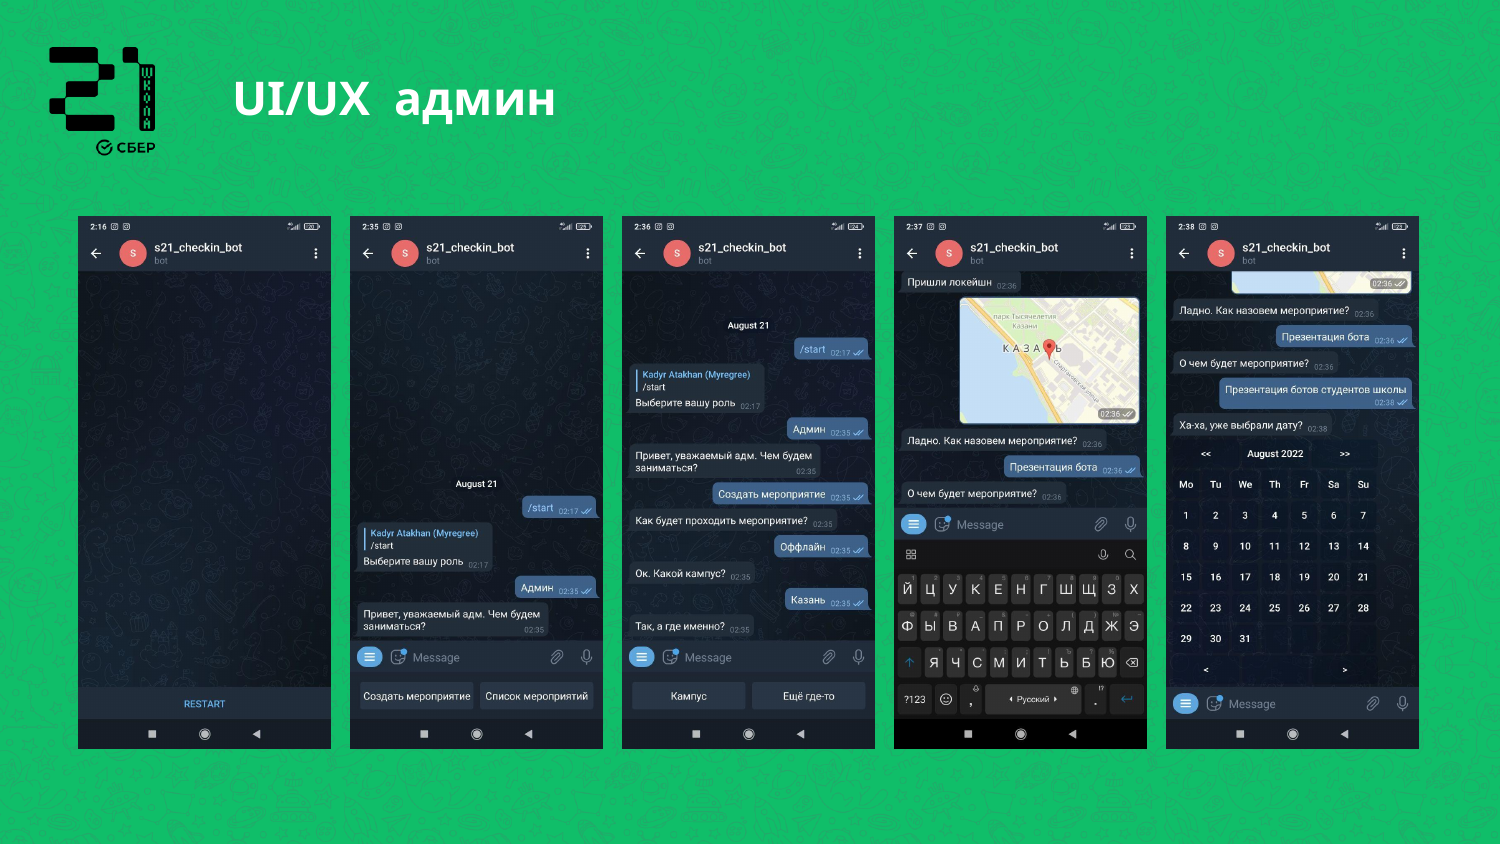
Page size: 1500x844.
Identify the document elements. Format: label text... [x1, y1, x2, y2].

picture [0, 0, 1500, 844]
title UI/UX админ [217, 50, 1459, 145]
